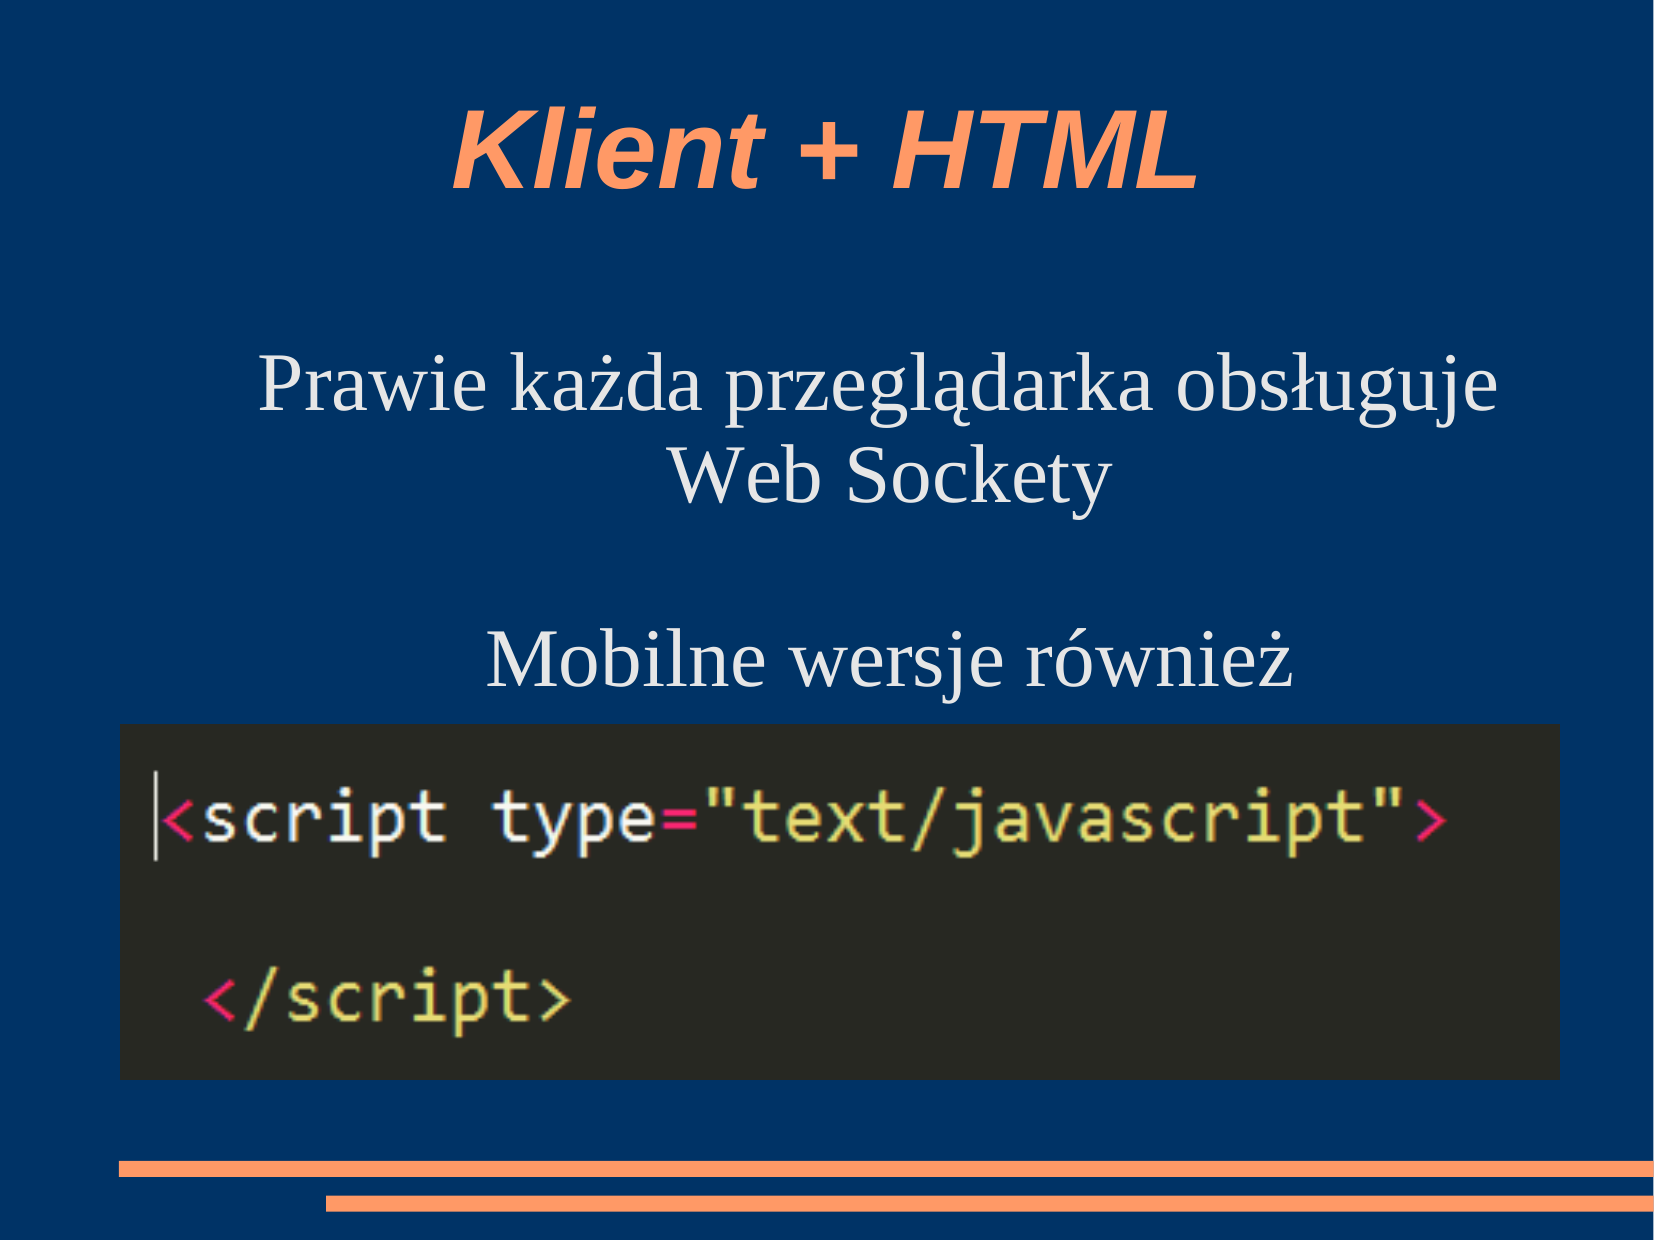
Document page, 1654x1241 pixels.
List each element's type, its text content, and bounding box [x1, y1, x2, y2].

title Klient + HTML [121, 46, 1534, 254]
picture [120, 724, 1560, 1081]
list Prawie każda przeglądarka obsługuje Web Sockety Mobilne wersje również [135, 261, 1575, 706]
